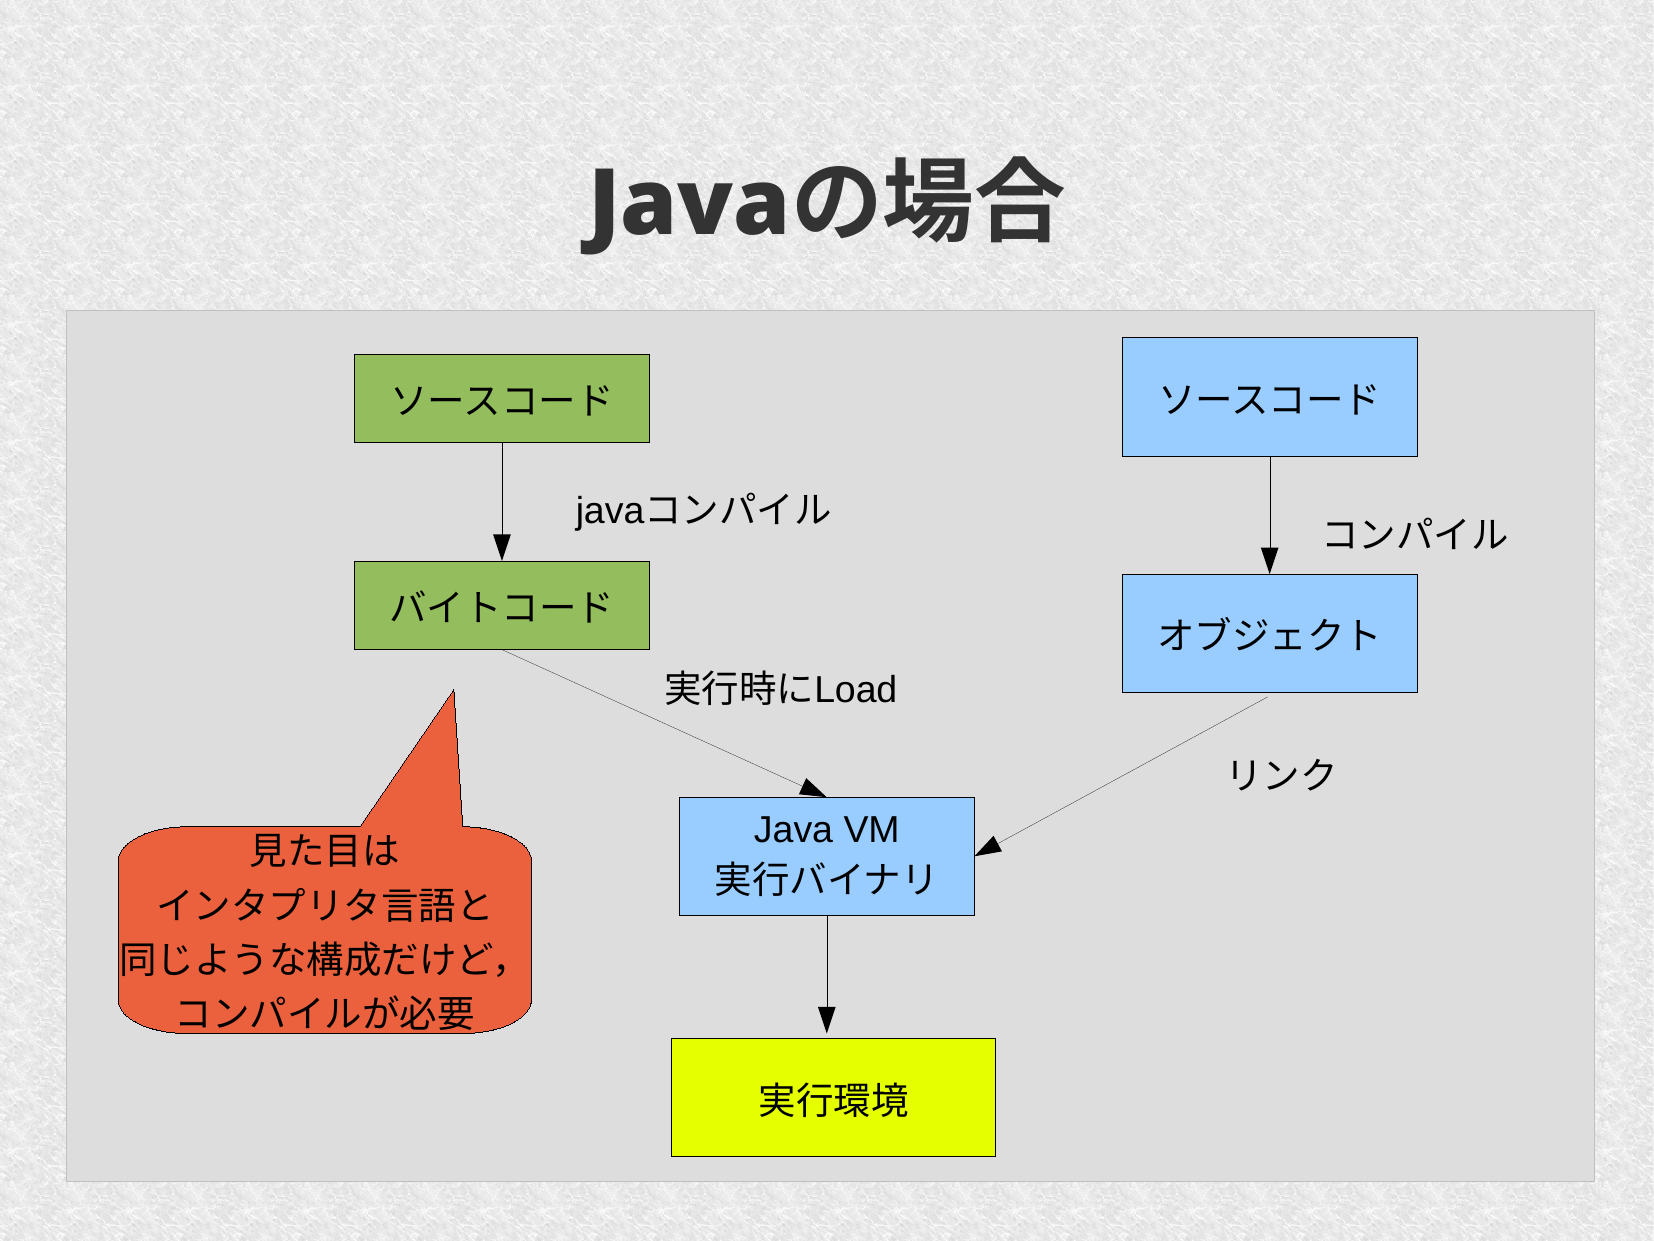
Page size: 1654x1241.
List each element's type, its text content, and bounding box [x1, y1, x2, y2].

text_box 見た目は インタプリタ言語と 同じような構成だけど， コンパイルが必要 [118, 689, 532, 1034]
text_box オブジェクト [1122, 574, 1418, 693]
text_box リンク [1210, 738, 1331, 791]
text_box ソースコード [354, 354, 650, 443]
text_box javaコンパイル [561, 472, 828, 532]
text_box コンパイル [1306, 497, 1505, 550]
text_box Java VM 実行バイナリ [679, 797, 975, 916]
picture [0, 0, 1654, 1241]
text_box 実行時にLoad [649, 651, 910, 709]
text_box バイトコード [354, 561, 650, 650]
text_box ソースコード [1122, 337, 1418, 457]
text_box 実行環境 [671, 1038, 996, 1157]
title Javaの場合 [121, 98, 1534, 291]
